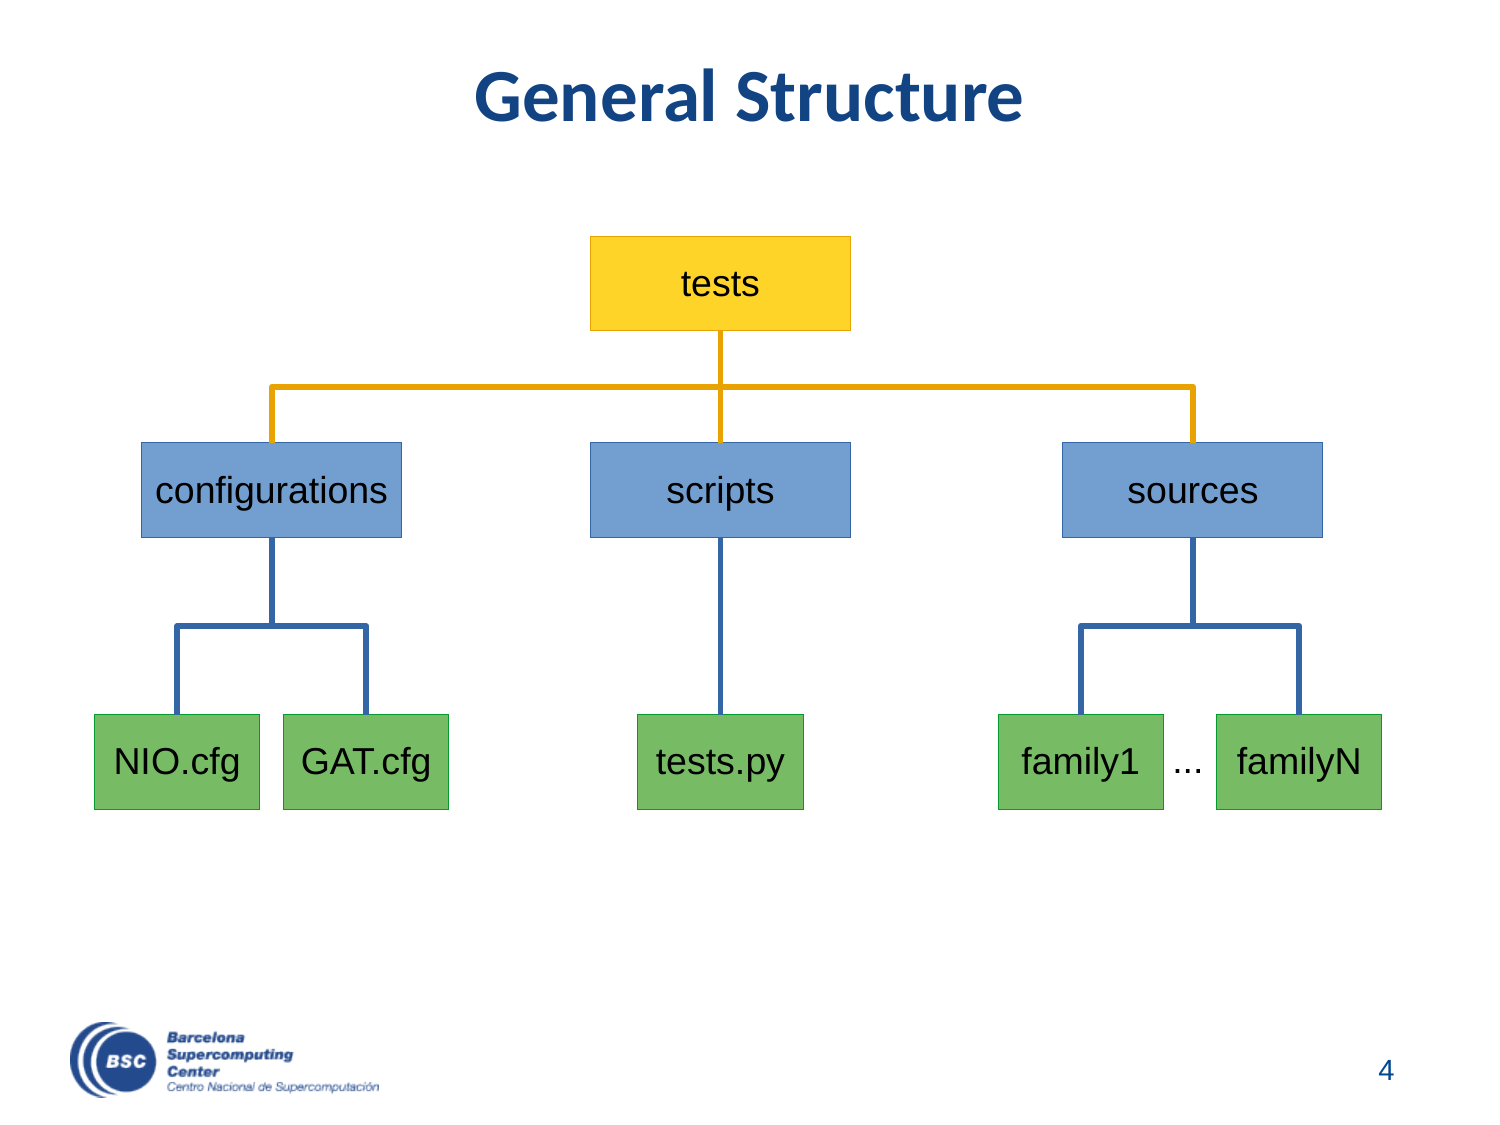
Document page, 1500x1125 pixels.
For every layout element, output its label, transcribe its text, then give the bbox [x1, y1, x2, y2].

text_box NIO.cfg [94, 714, 260, 810]
text_box General Structure [0, 39, 1500, 154]
text_box ... [1157, 732, 1323, 790]
picture [70, 1022, 379, 1098]
text_box tests.py [637, 714, 804, 810]
text_box <number> [1363, 1046, 1500, 1094]
text_box scripts [590, 442, 851, 538]
text_box sources [1062, 442, 1323, 538]
text_box familyN [1216, 714, 1382, 810]
text_box GAT.cfg [283, 714, 449, 810]
text_box family1 [998, 714, 1164, 810]
text_box configurations [141, 442, 402, 538]
